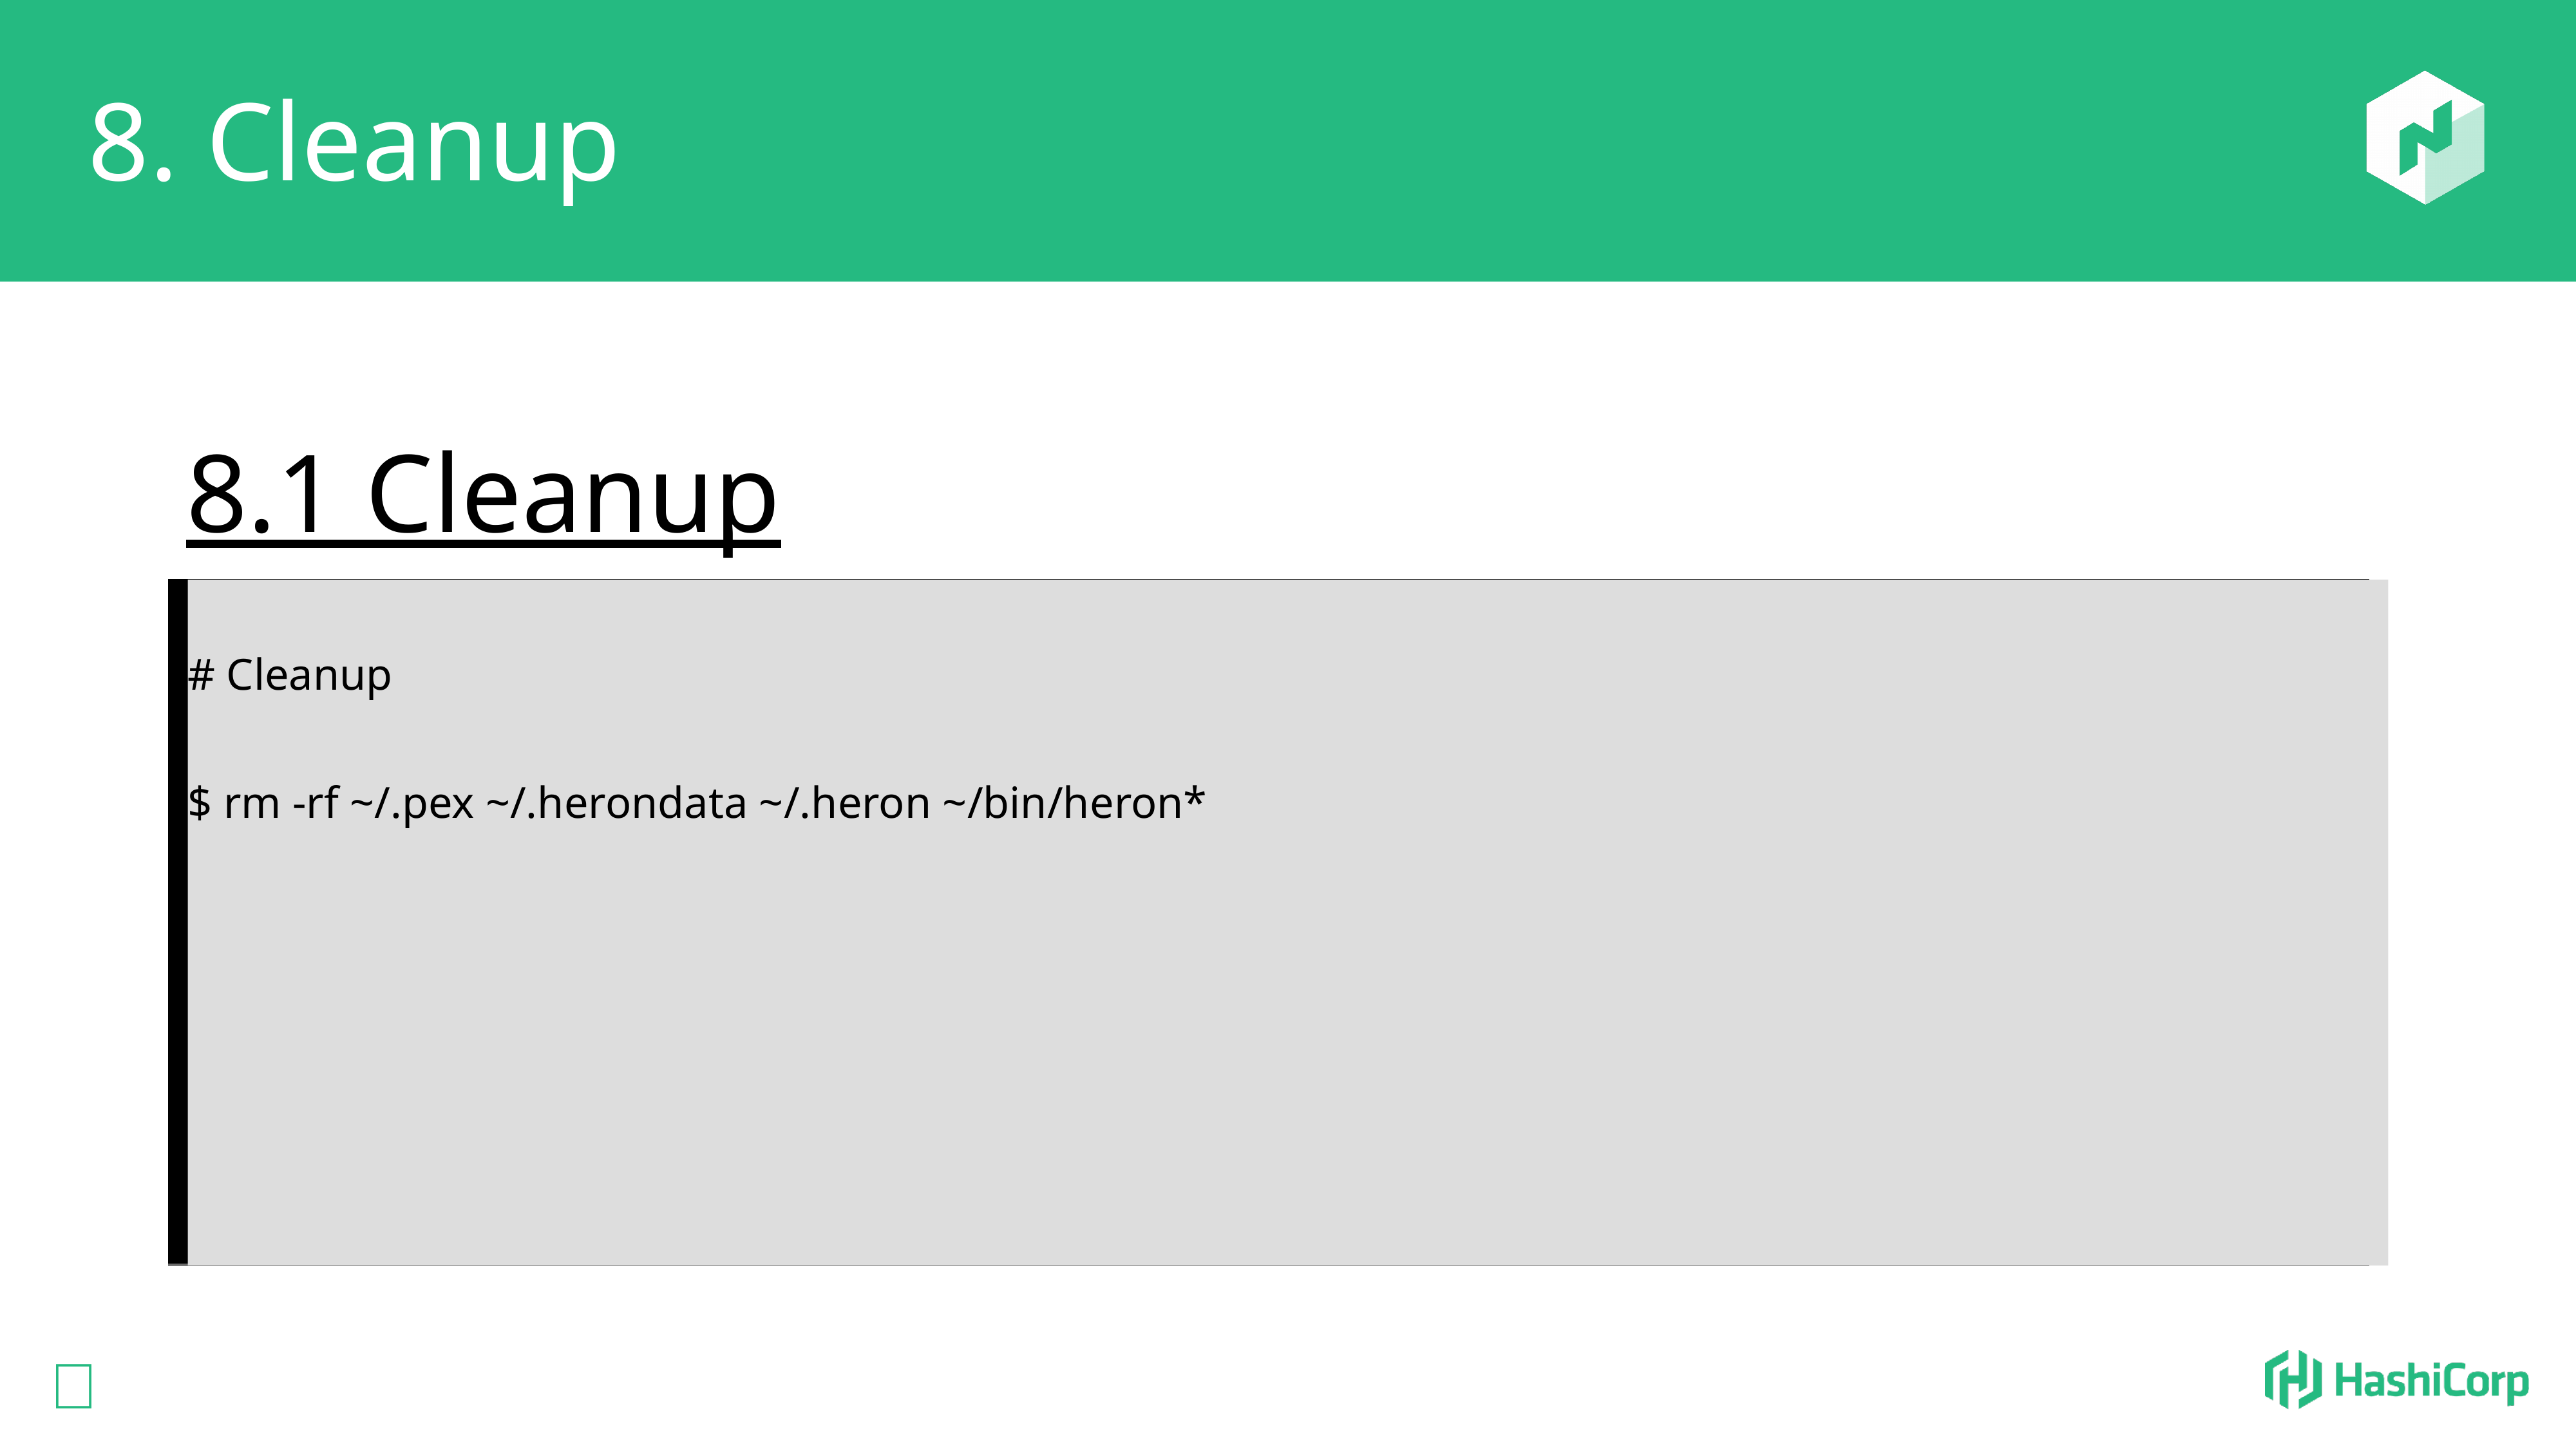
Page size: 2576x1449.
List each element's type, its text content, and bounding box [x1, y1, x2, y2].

list # Cleanup $ rm -rf ~/.pex ~/.herondata ~/.heron ~/bin/heron* [187, 580, 2389, 1266]
picture [2265, 1349, 2529, 1410]
picture [2358, 70, 2493, 205]
title 8. Cleanup [82, 37, 2313, 238]
list 8.1 Cleanup [186, 402, 2387, 580]
